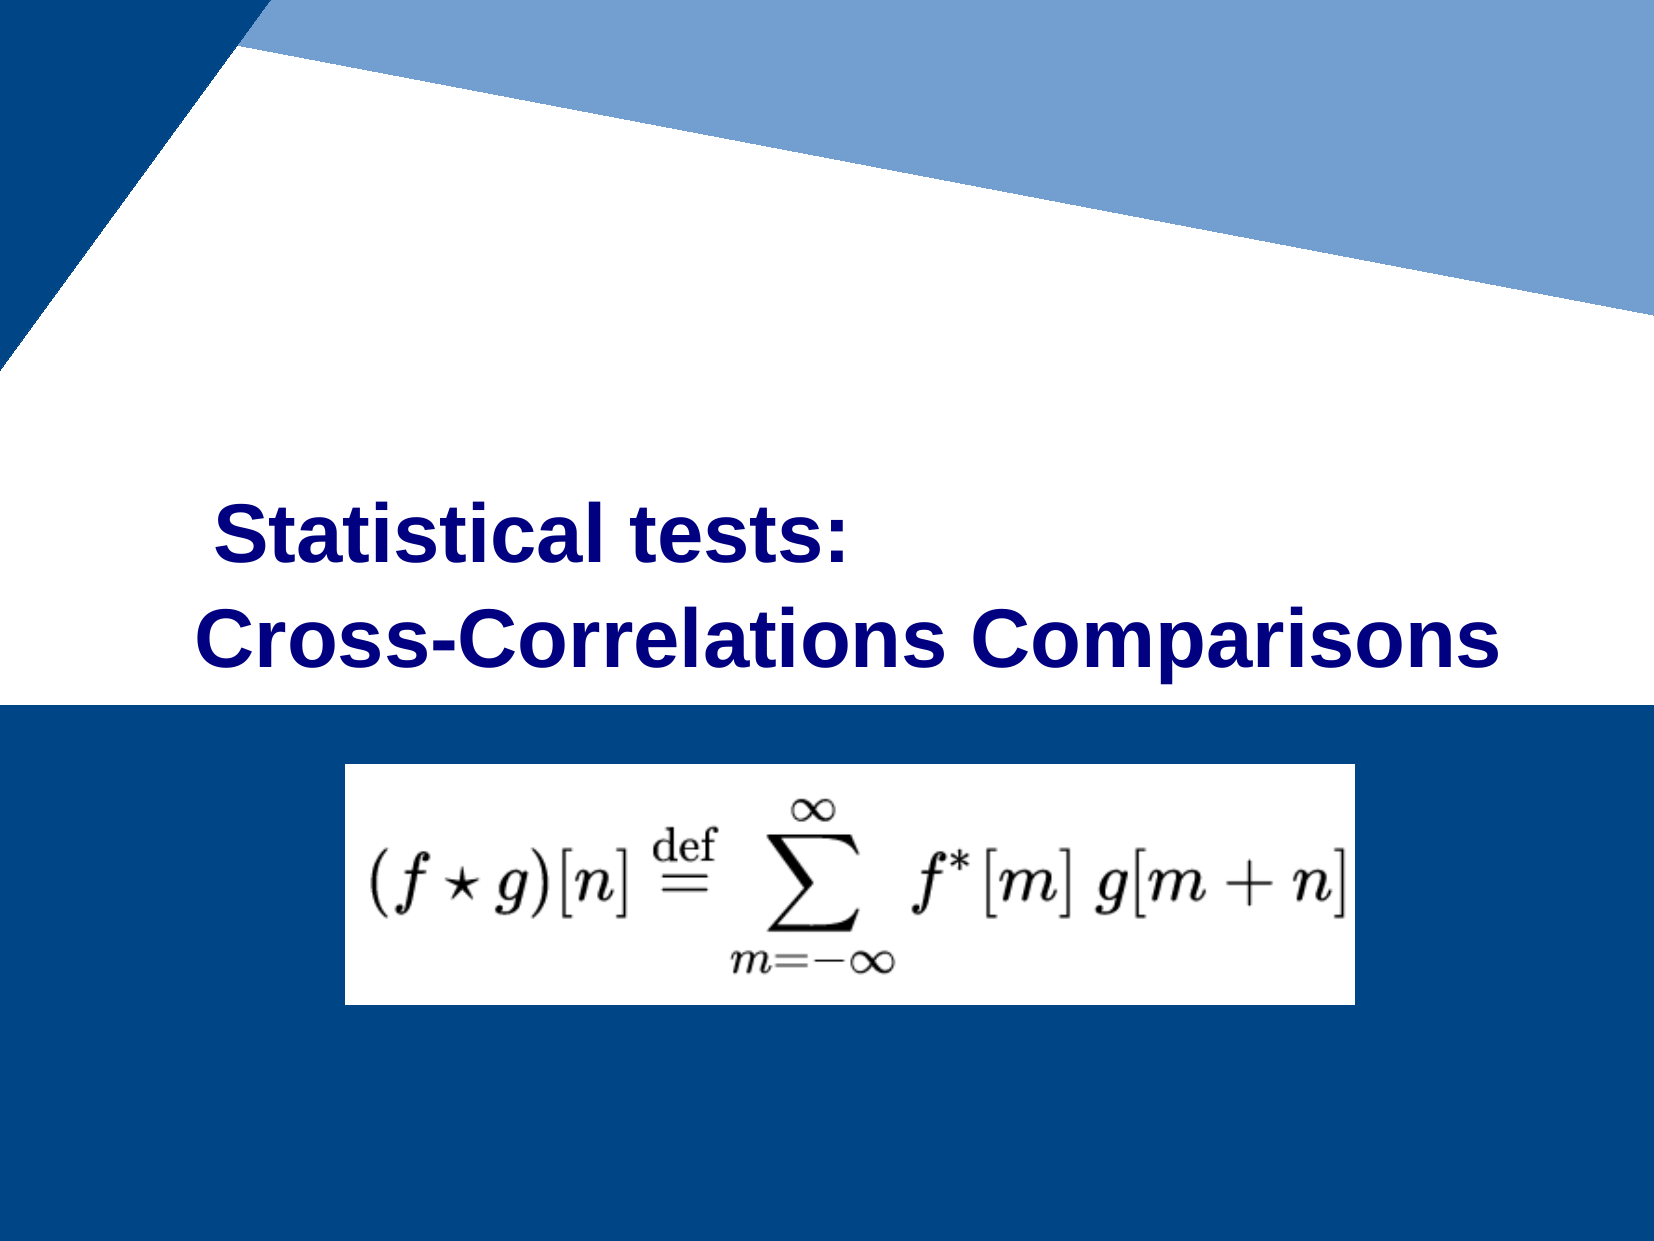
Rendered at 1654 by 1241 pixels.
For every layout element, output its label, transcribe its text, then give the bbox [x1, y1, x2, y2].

text_box Statistical tests: [150, 480, 915, 588]
picture [345, 764, 1355, 1005]
text_box Cross-Correlations Comparisons [180, 585, 1519, 694]
text_box [0, 705, 1654, 1241]
text_box [0, 0, 1654, 371]
